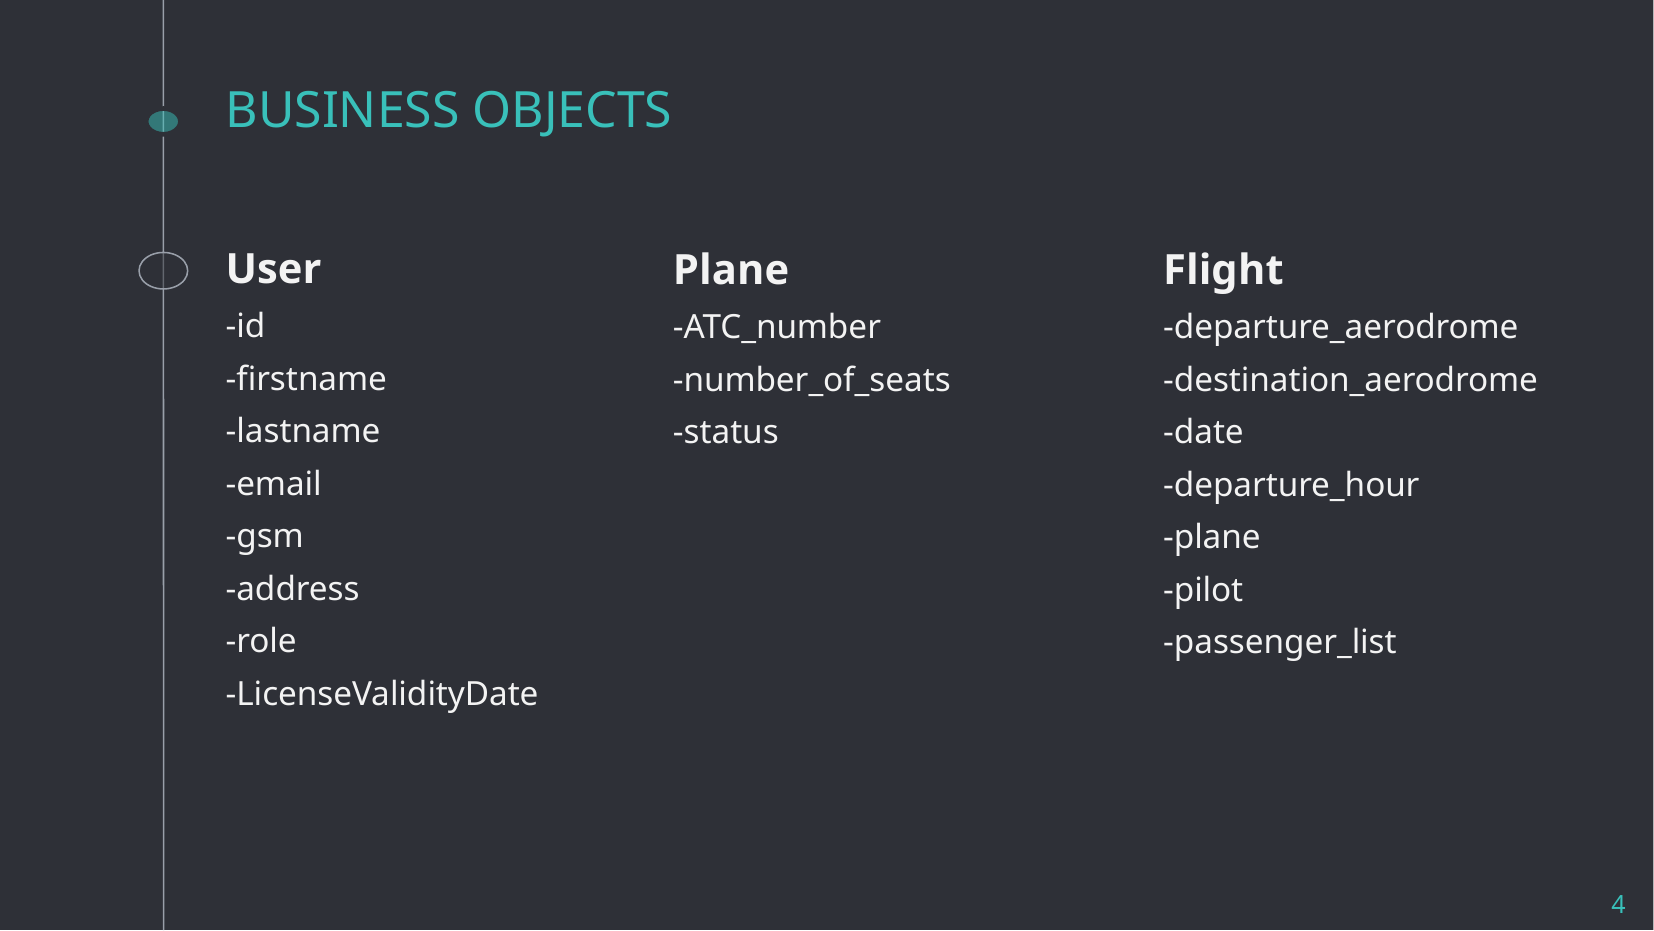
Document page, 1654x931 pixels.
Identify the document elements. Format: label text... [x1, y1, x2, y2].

title BUSINESS OBJECTS [210, 90, 1451, 153]
list Plane -ATC_number -number_of_seats -status [657, 228, 1093, 892]
list User -id -firstname -lastname -email -gsm -address -role -LicenseValidityDate [210, 227, 646, 891]
slide_number <numéro> [1541, 873, 1641, 931]
list Flight -departure_aerodrome -destination_aerodrome -date -departure_hour -plane -pilot -passenger_list [1148, 228, 1583, 892]
